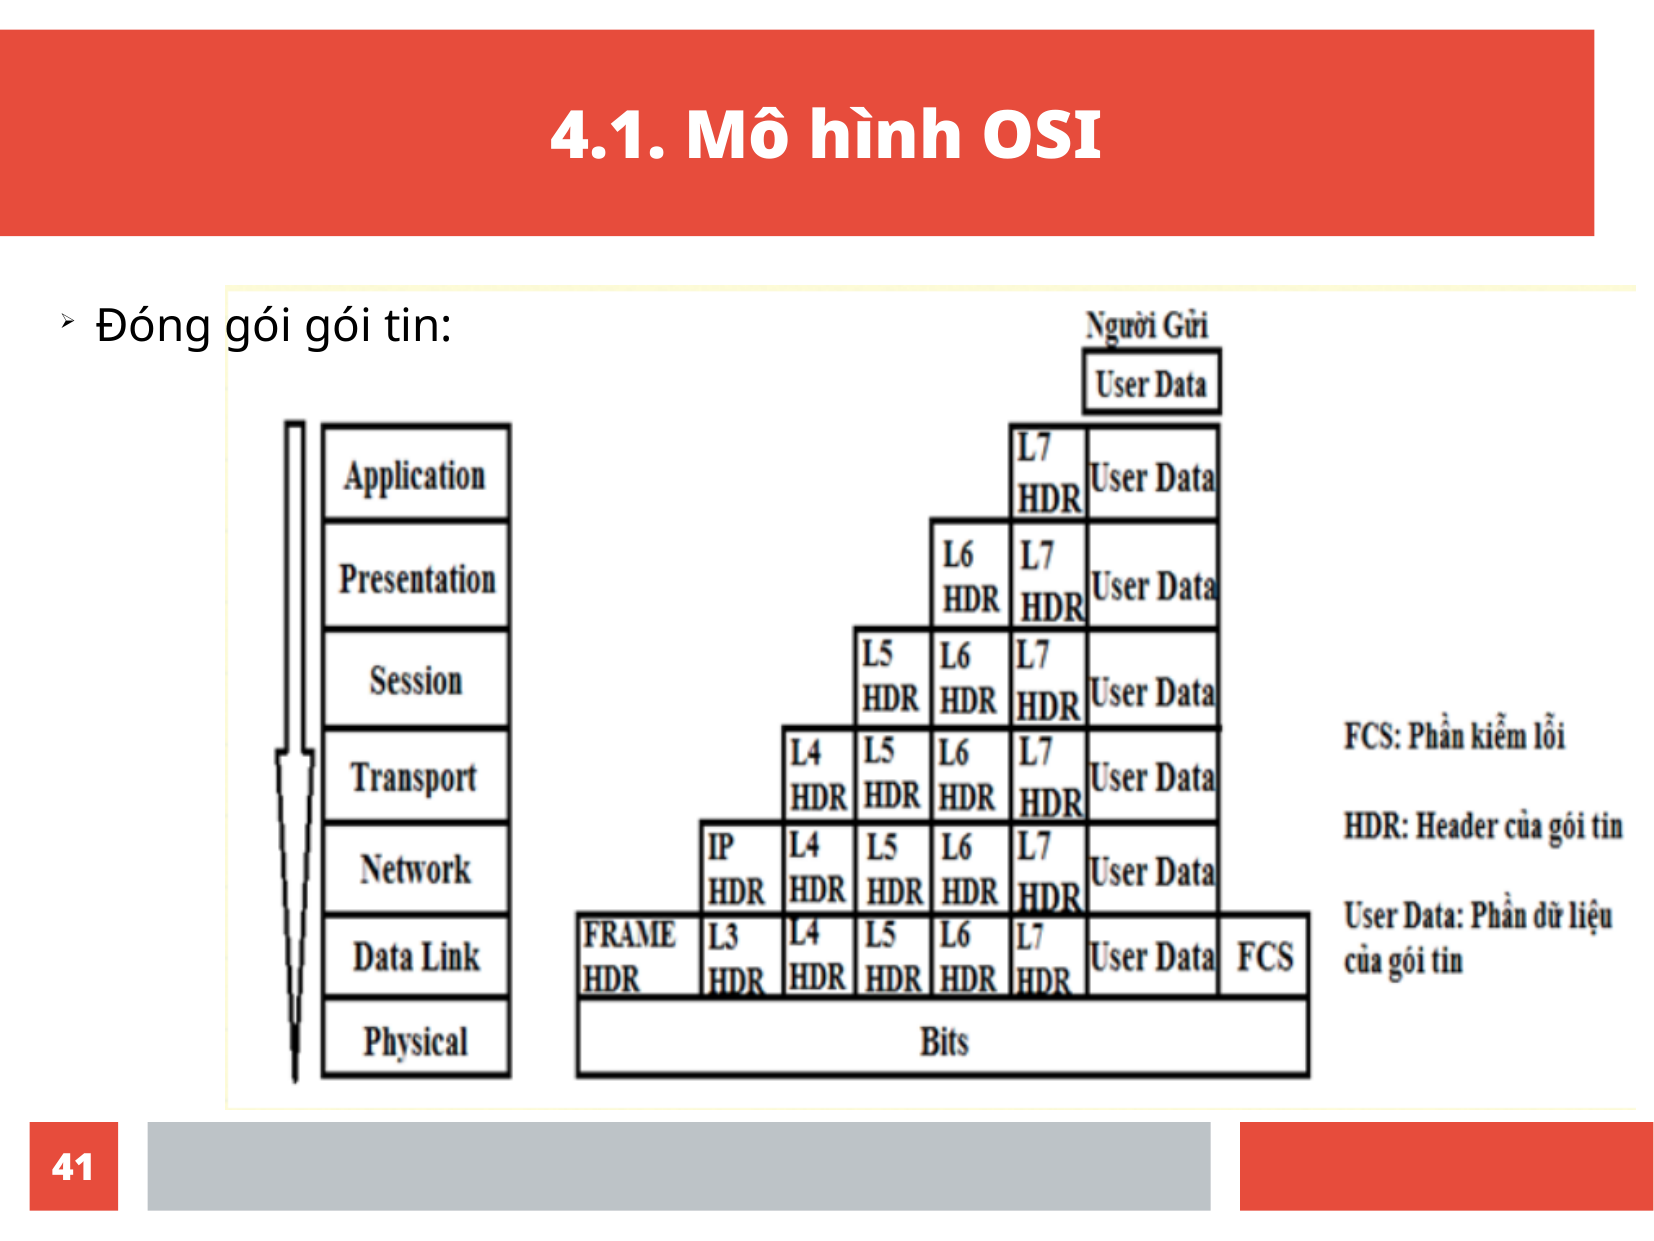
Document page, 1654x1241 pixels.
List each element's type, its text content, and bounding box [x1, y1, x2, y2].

text_box Đóng gói gói tin: [45, 285, 1576, 1006]
picture [225, 285, 1636, 1111]
title 4.1. Mô hình OSI [59, 59, 1595, 207]
